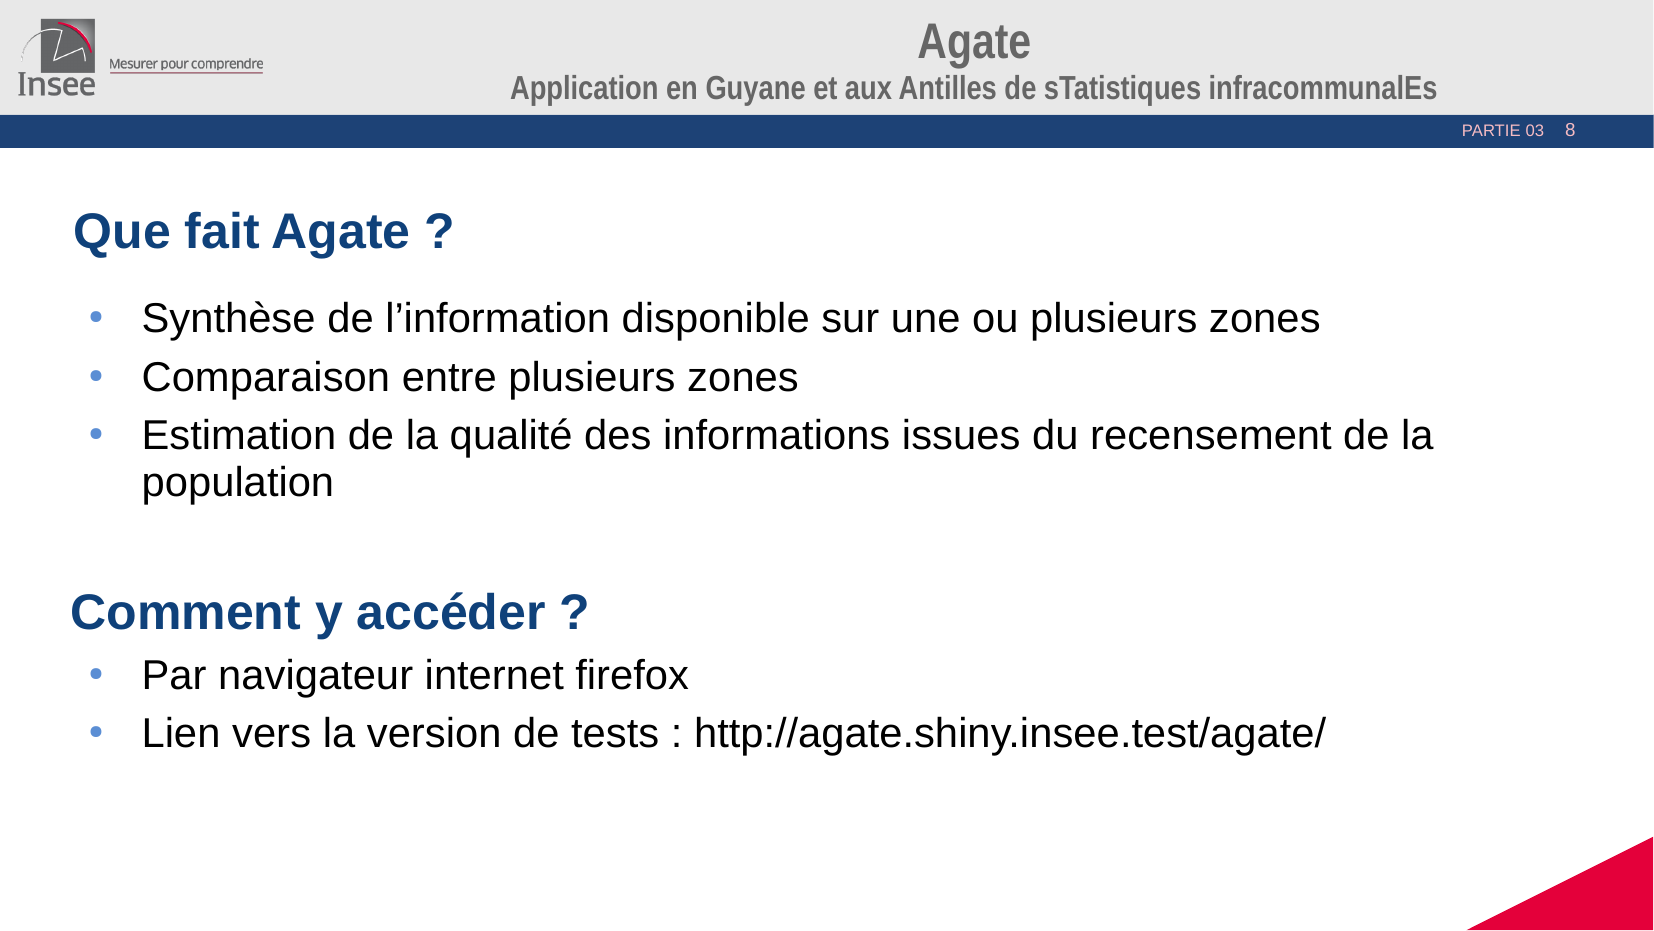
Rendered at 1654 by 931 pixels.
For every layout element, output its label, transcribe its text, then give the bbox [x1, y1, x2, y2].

title Agate Application en Guyane et aux Antilles de sTatistiques infracommunalEs [295, 0, 1654, 119]
text_box PARTIE 03 [1311, 114, 1560, 148]
text_box Que fait Agate ? [59, 196, 1607, 272]
list Synthèse de l’information disponible sur une ou plusieurs zones Comparaison entre plusieurs zones Estimation de la qualité des informations issues du recensement de la population Comment y accéder ? Par navigateur internet firefox Lien vers la version de tests : http://agate.shiny.insee.test/agate/ [53, 295, 1601, 898]
picture [14, 0, 263, 99]
